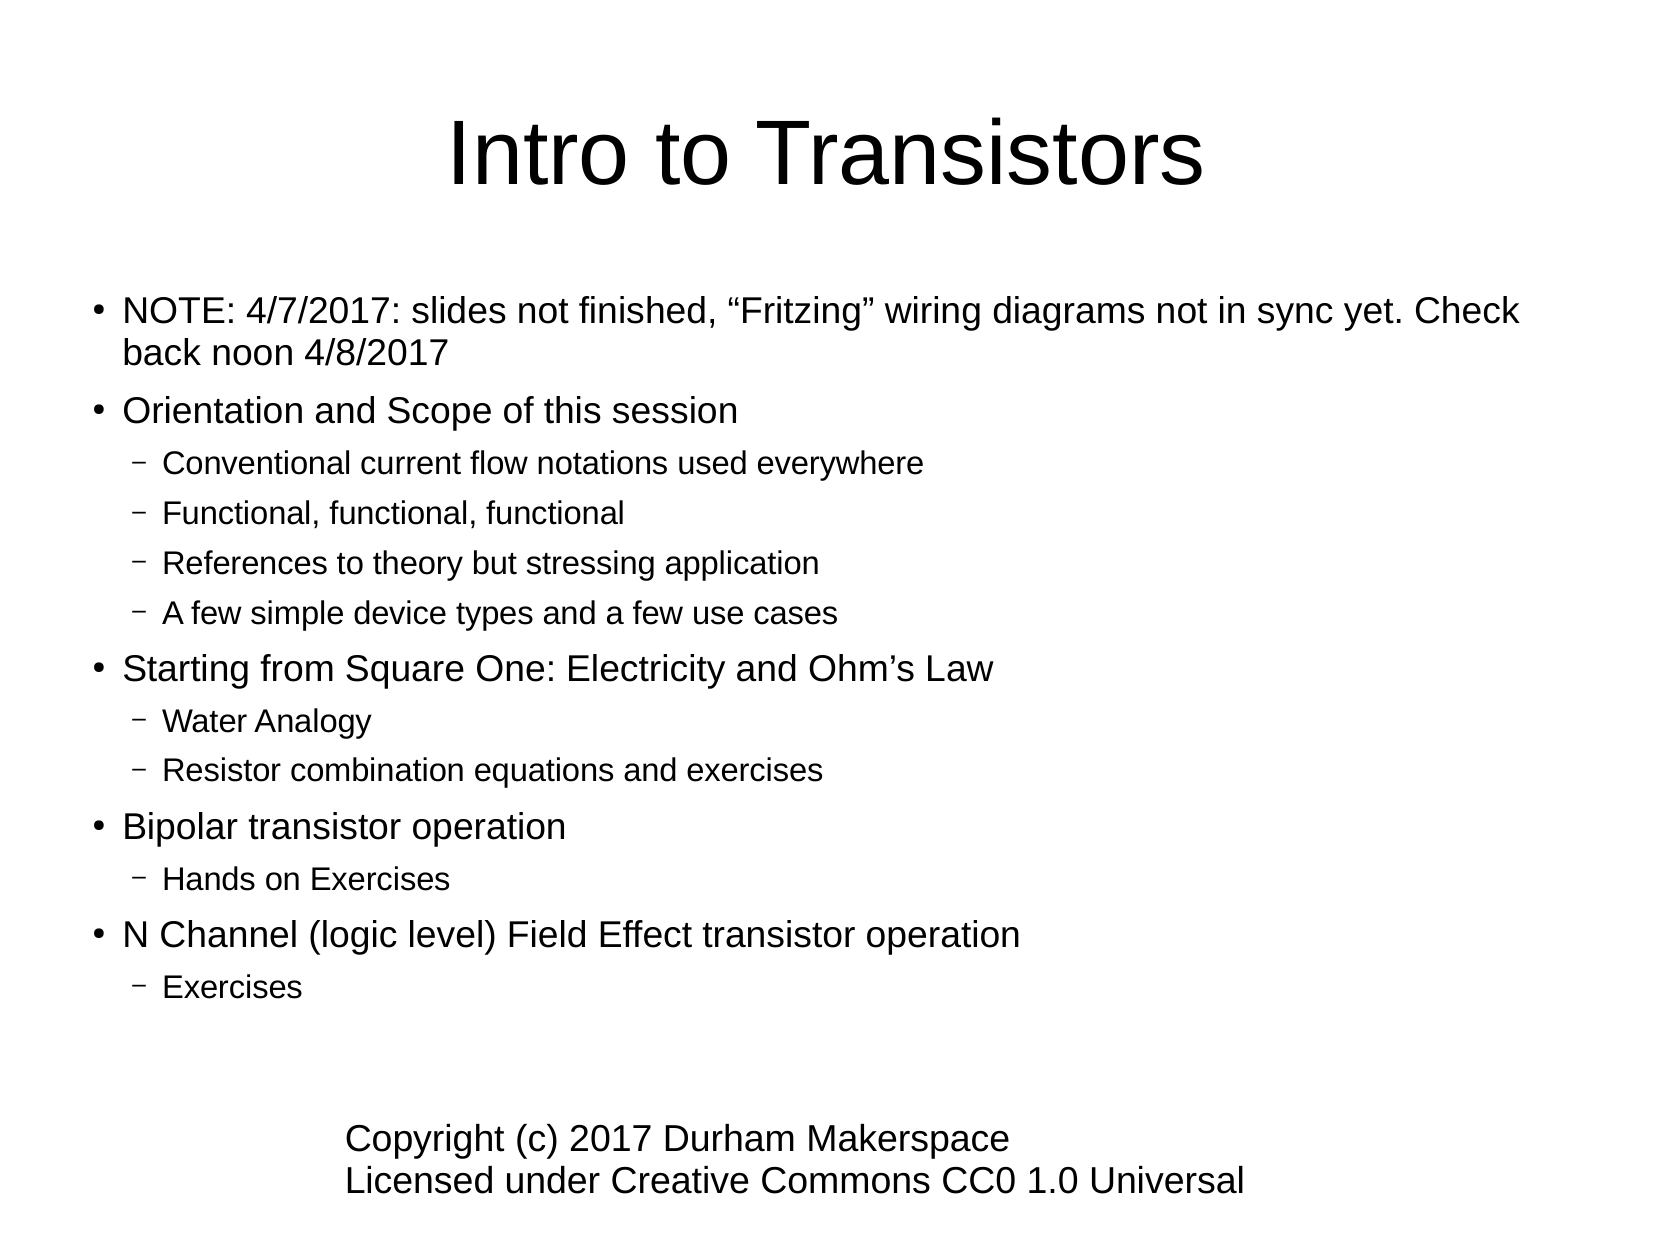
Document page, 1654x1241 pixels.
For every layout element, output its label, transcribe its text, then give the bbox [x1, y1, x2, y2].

list NOTE: 4/7/2017: slides not finished, “Fritzing” wiring diagrams not in sync yet. Check back noon 4/8/2017 Orientation and Scope of this session Conventional current flow notations used everywhere Functional, functional, functional References to theory but stressing application A few simple device types and a few use cases Starting from Square One: Electricity and Ohm’s Law Water Analogy Resistor combination equations and exercises Bipolar transistor operation Hands on Exercises N Channel (logic level) Field Effect transistor operation Exercises [82, 290, 1571, 1010]
title Intro to Transistors [82, 49, 1571, 257]
text_box Copyright (c) 2017 Durham Makerspace Licensed under Creative Commons CC0 1.0 Universal [330, 1110, 1260, 1209]
